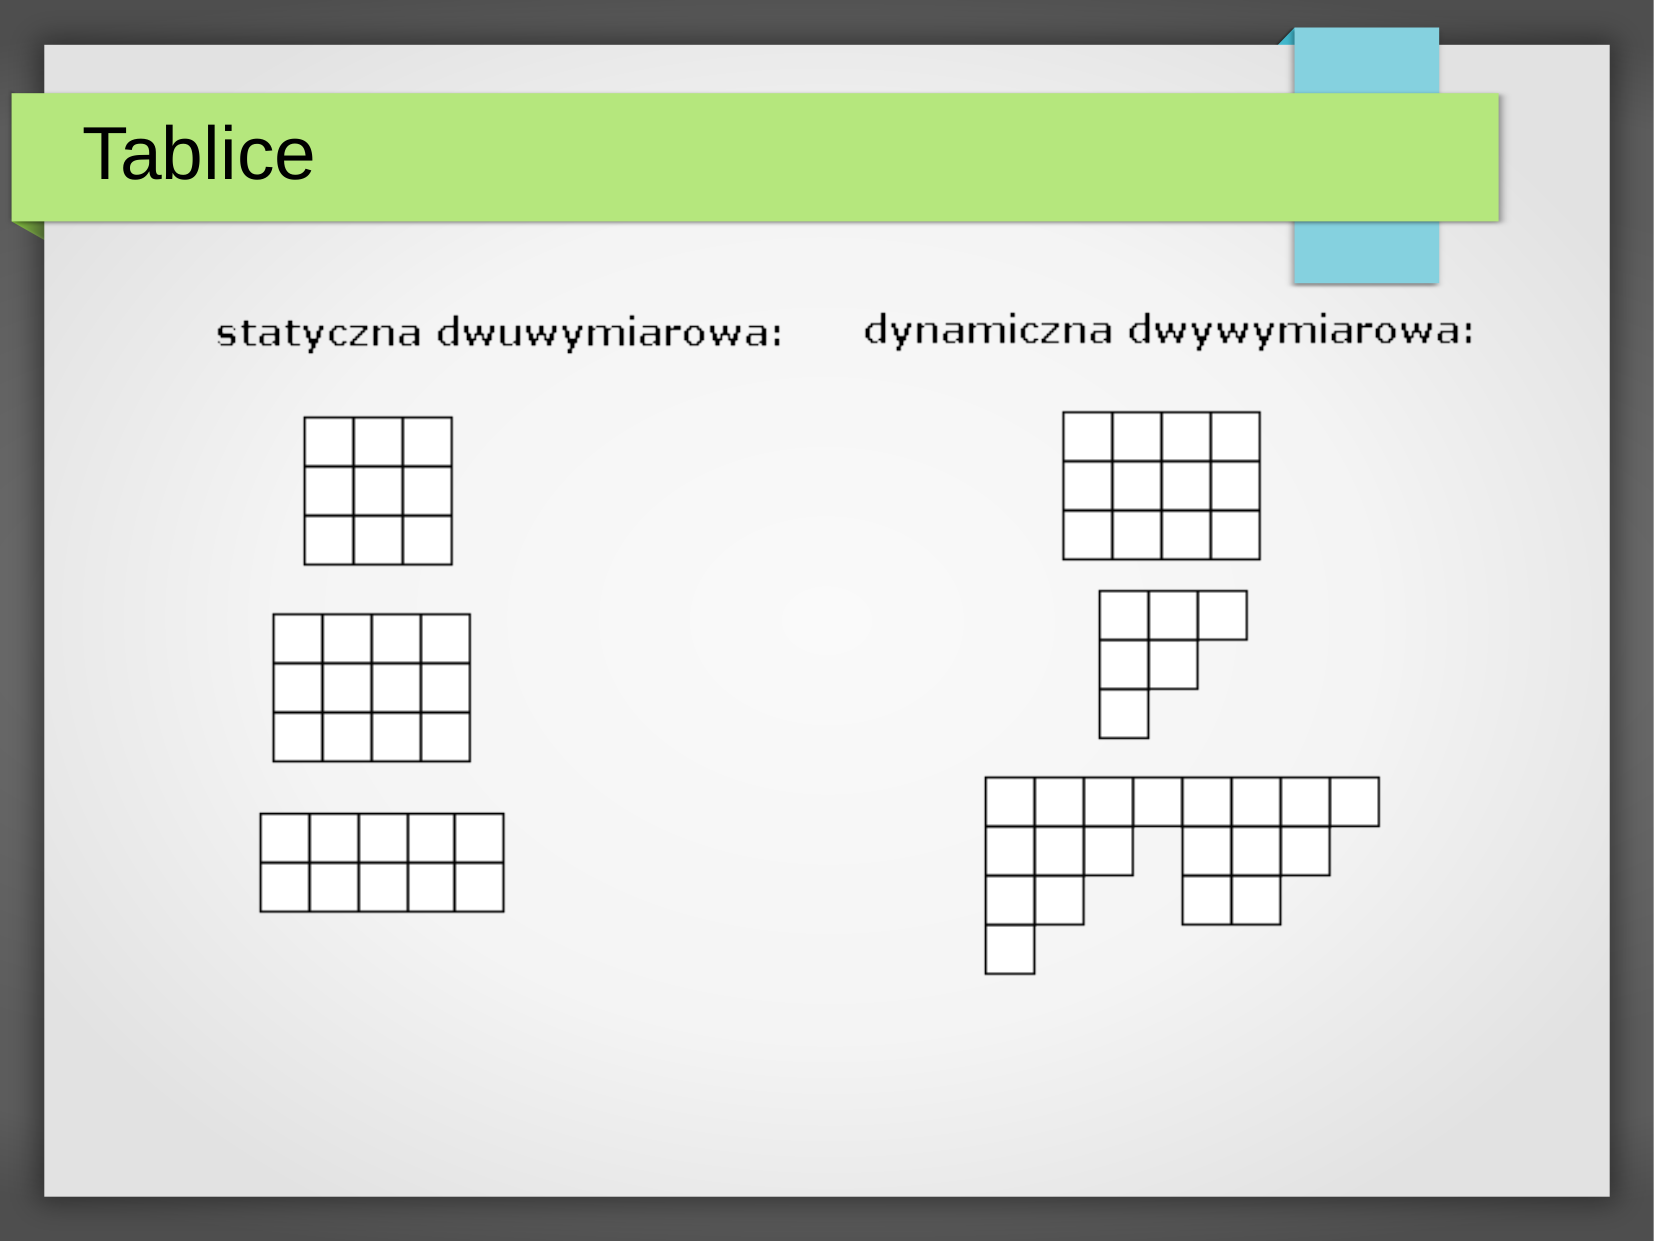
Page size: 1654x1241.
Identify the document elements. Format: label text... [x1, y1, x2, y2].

picture [0, 0, 1654, 1241]
title Tablice [82, 94, 1264, 213]
